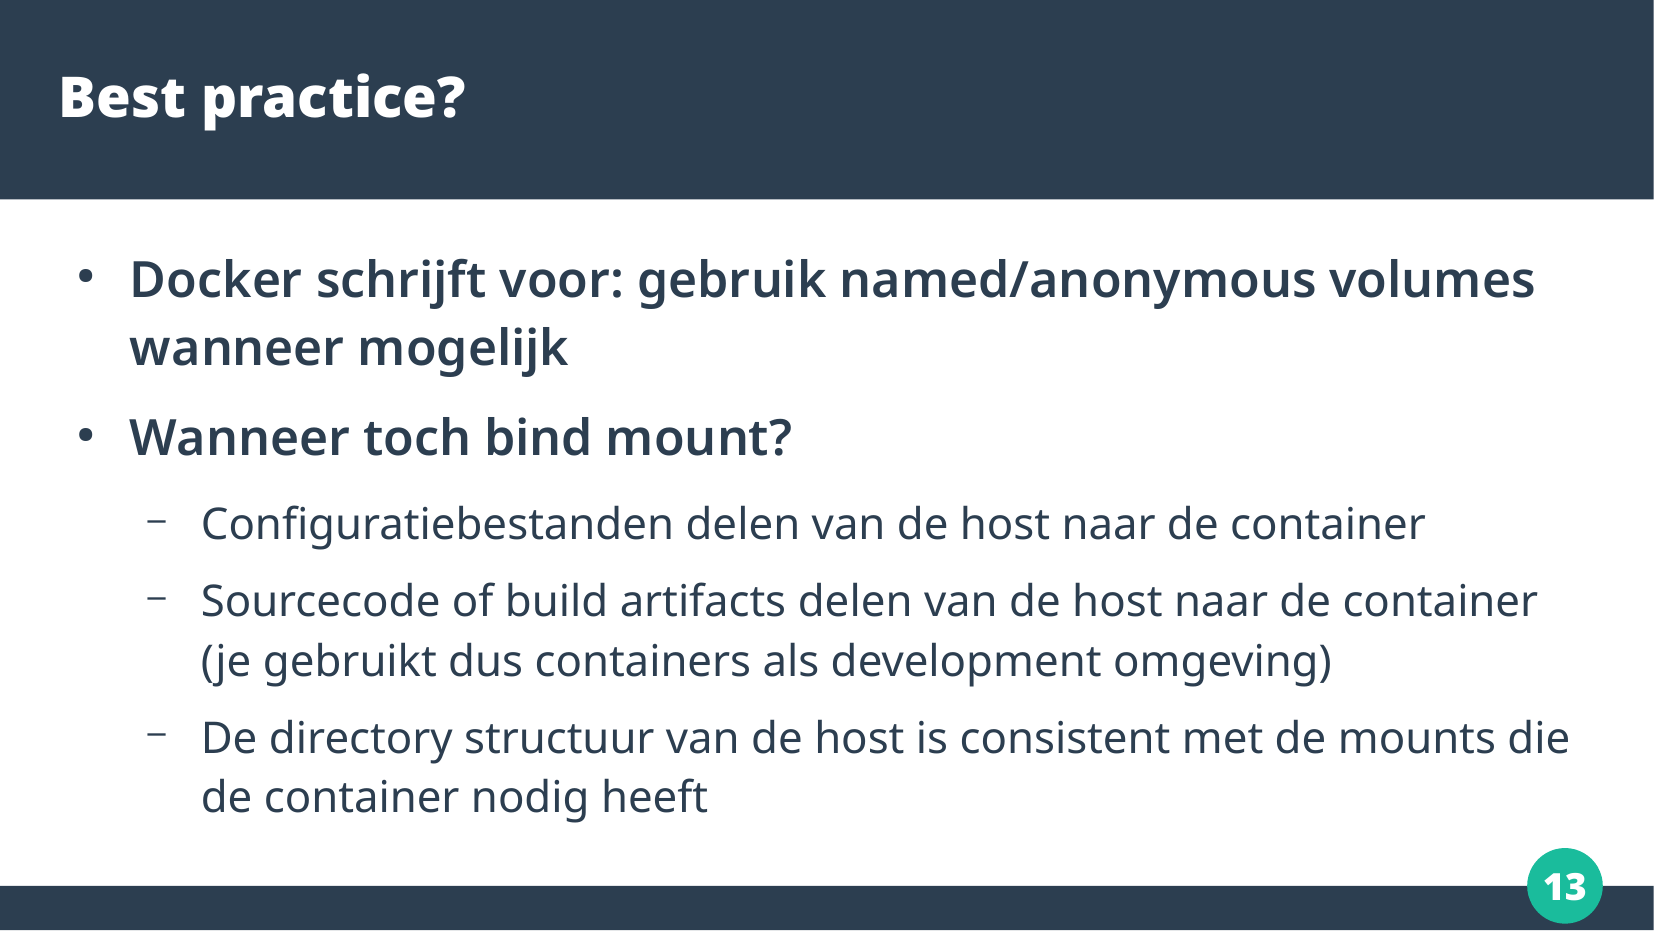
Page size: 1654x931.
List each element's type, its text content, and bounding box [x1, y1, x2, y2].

title Best practice? [59, 37, 1595, 156]
list Docker schrijft voor: gebruik named/anonymous volumes wanneer mogelijk Wanneer toch bind mount? Configuratiebestanden delen van de host naar de container Sourcecode of build artifacts delen van de host naar de container (je gebruikt dus containers als development omgeving) De directory structuur van de host is consistent met de mounts die de container nodig heeft [59, 243, 1595, 864]
